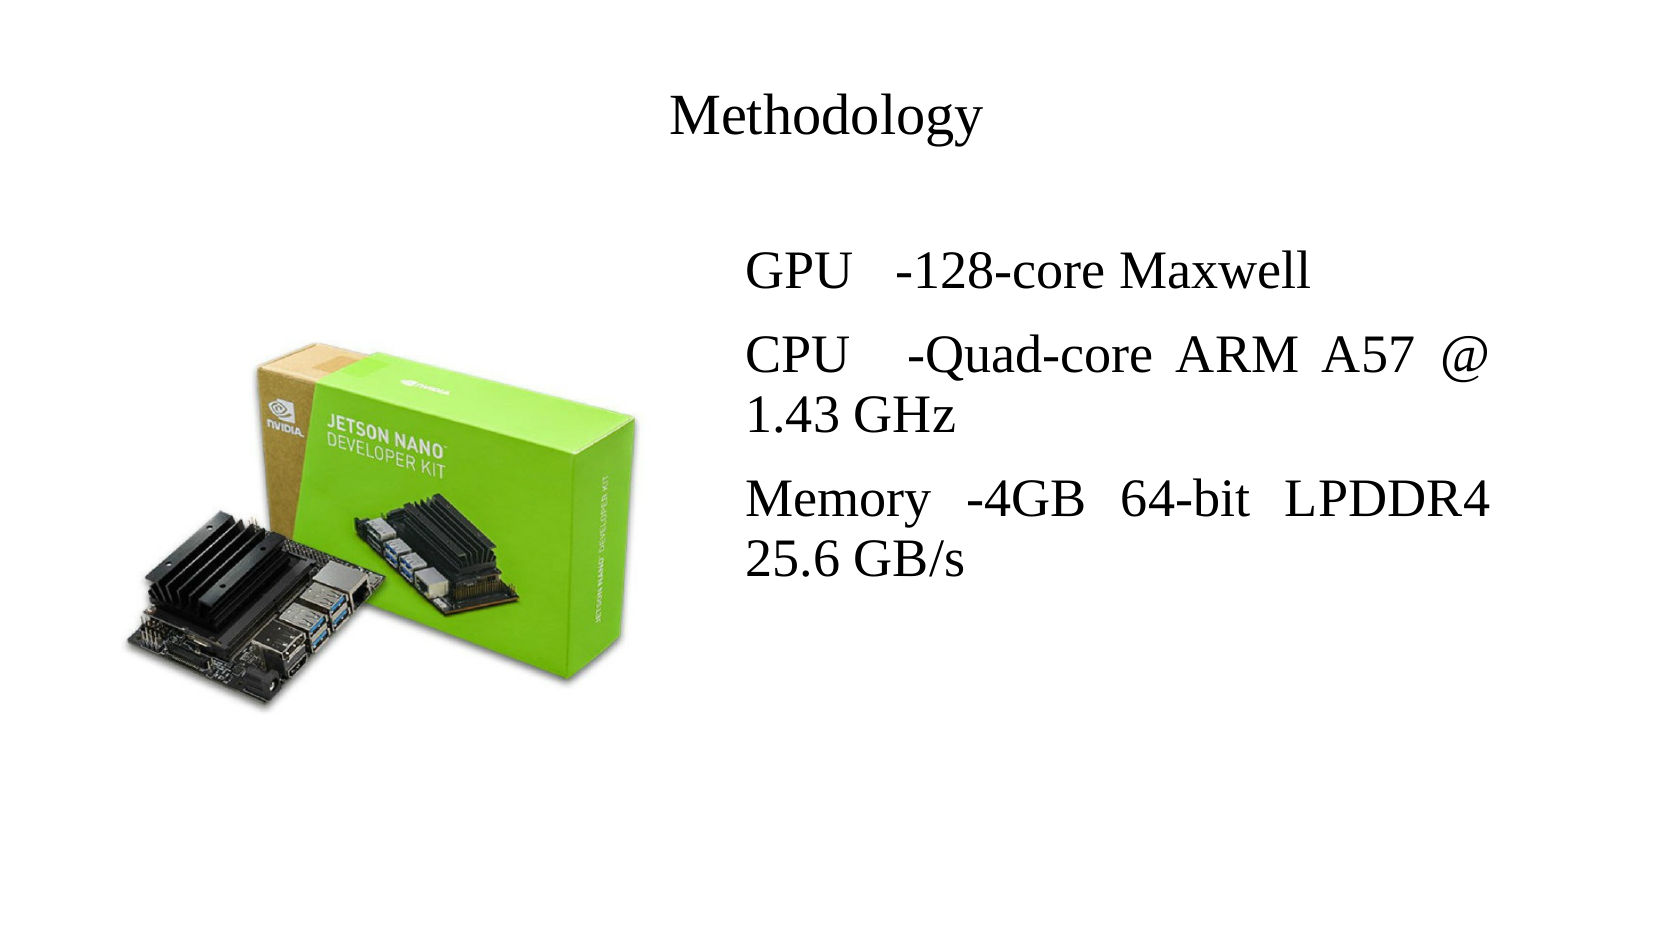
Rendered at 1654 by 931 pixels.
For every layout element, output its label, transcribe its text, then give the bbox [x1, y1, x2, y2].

list GPU -128-core Maxwell CPU -Quad-core ARM A57 @ 1.43 GHz Memory -4GB 64-bit LPDDR4 25.6 GB/s [674, 240, 1492, 781]
picture [75, 225, 691, 808]
title Methodology [82, 37, 1571, 193]
